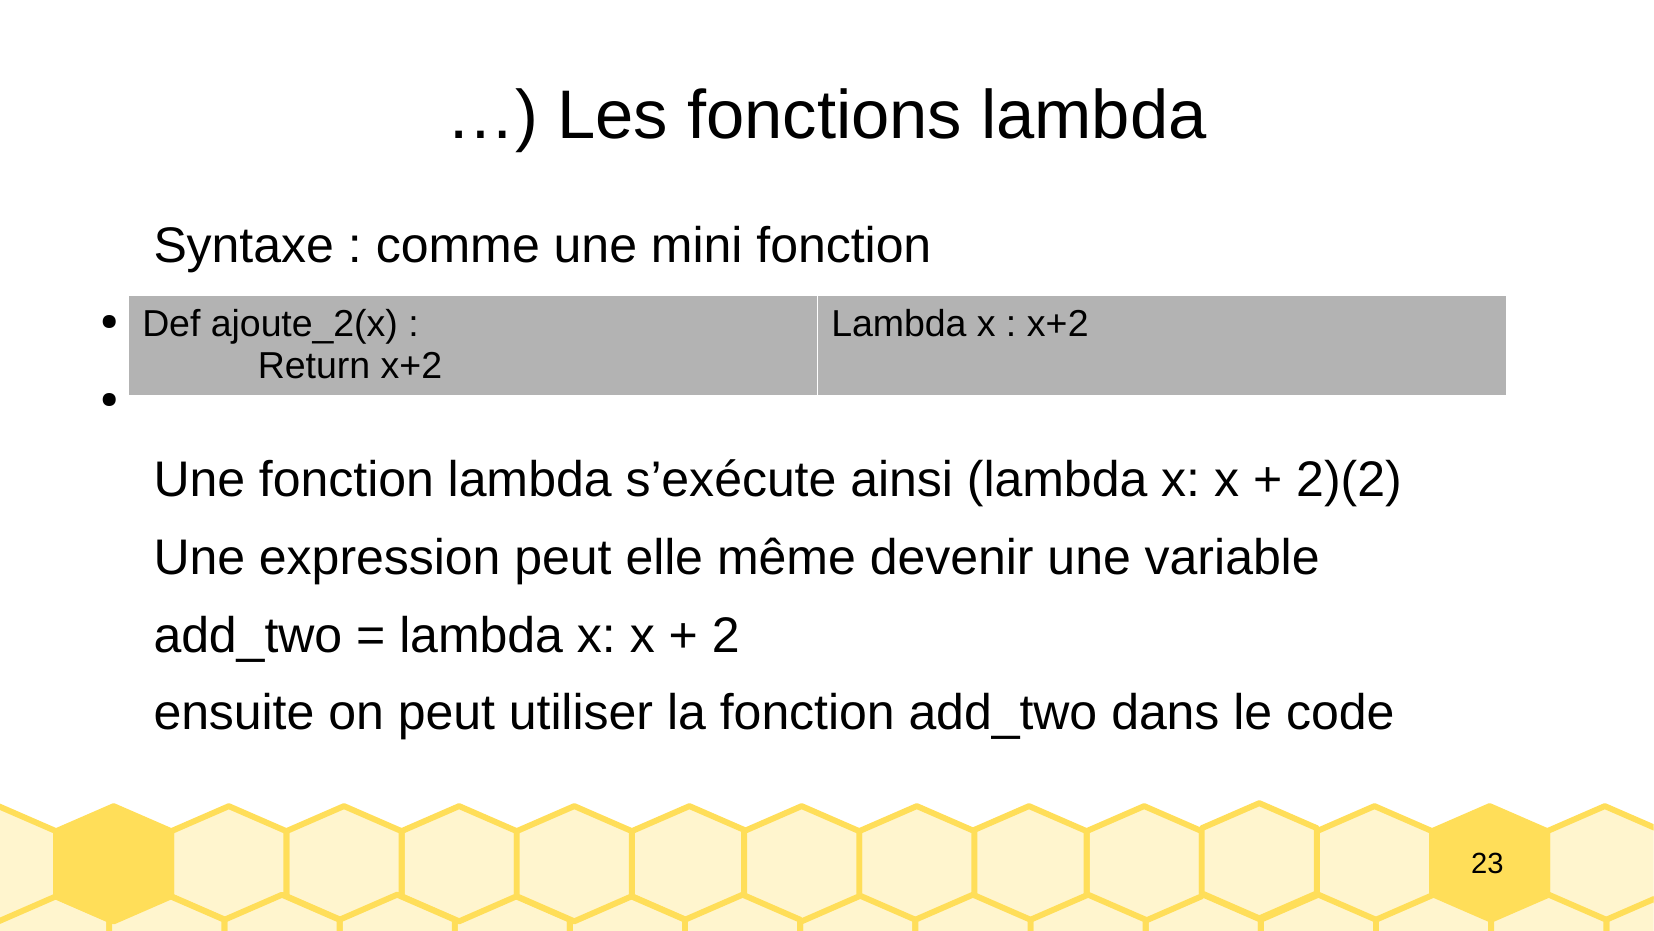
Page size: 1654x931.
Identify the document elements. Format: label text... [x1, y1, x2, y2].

list Syntaxe : comme une mini fonction Une fonction lambda s’exécute ainsi (lambda x: x + 2)(2) Une expression peut elle même devenir une variable add_two = lambda x: x + 2 ensuite on peut utiliser la fonction add_two dans le code [82, 217, 1571, 758]
table_header Def ajoute_2(x) : Return x+2 [129, 296, 817, 395]
title …) Les fonctions lambda [82, 37, 1571, 193]
table_header Lambda x : x+2 [818, 296, 1506, 395]
